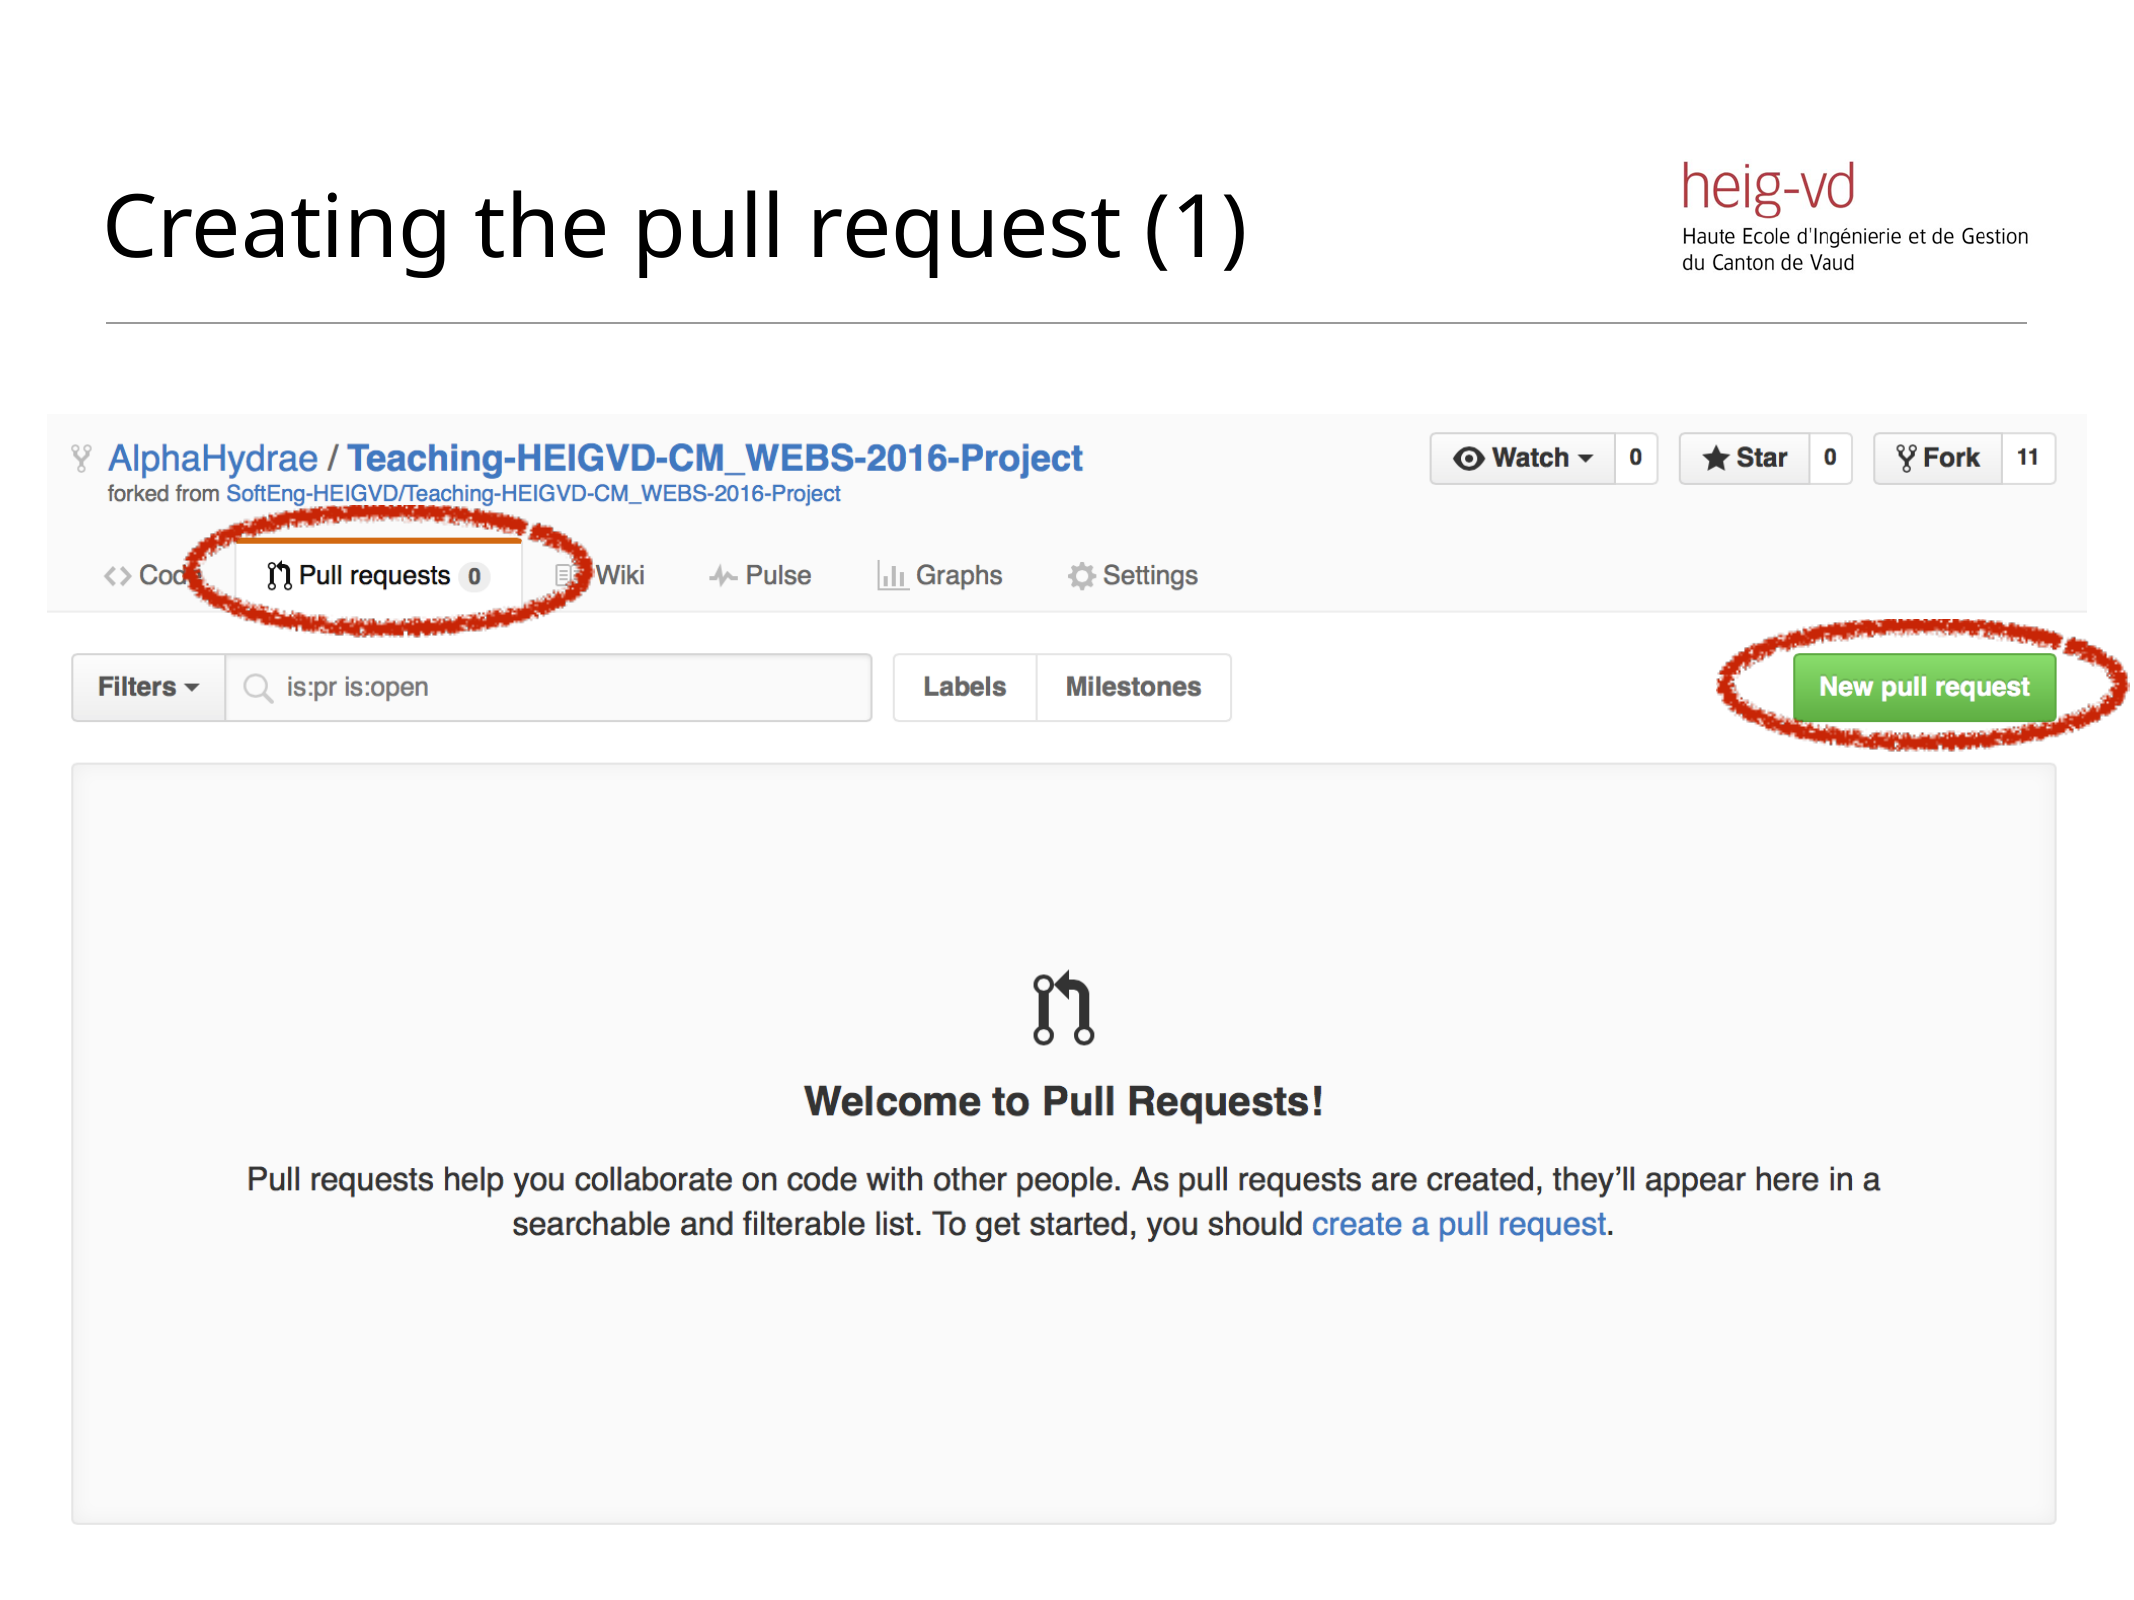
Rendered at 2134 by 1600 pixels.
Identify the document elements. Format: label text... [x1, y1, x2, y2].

picture [47, 414, 2130, 1537]
title Creating the pull request (1) [93, 54, 2040, 284]
